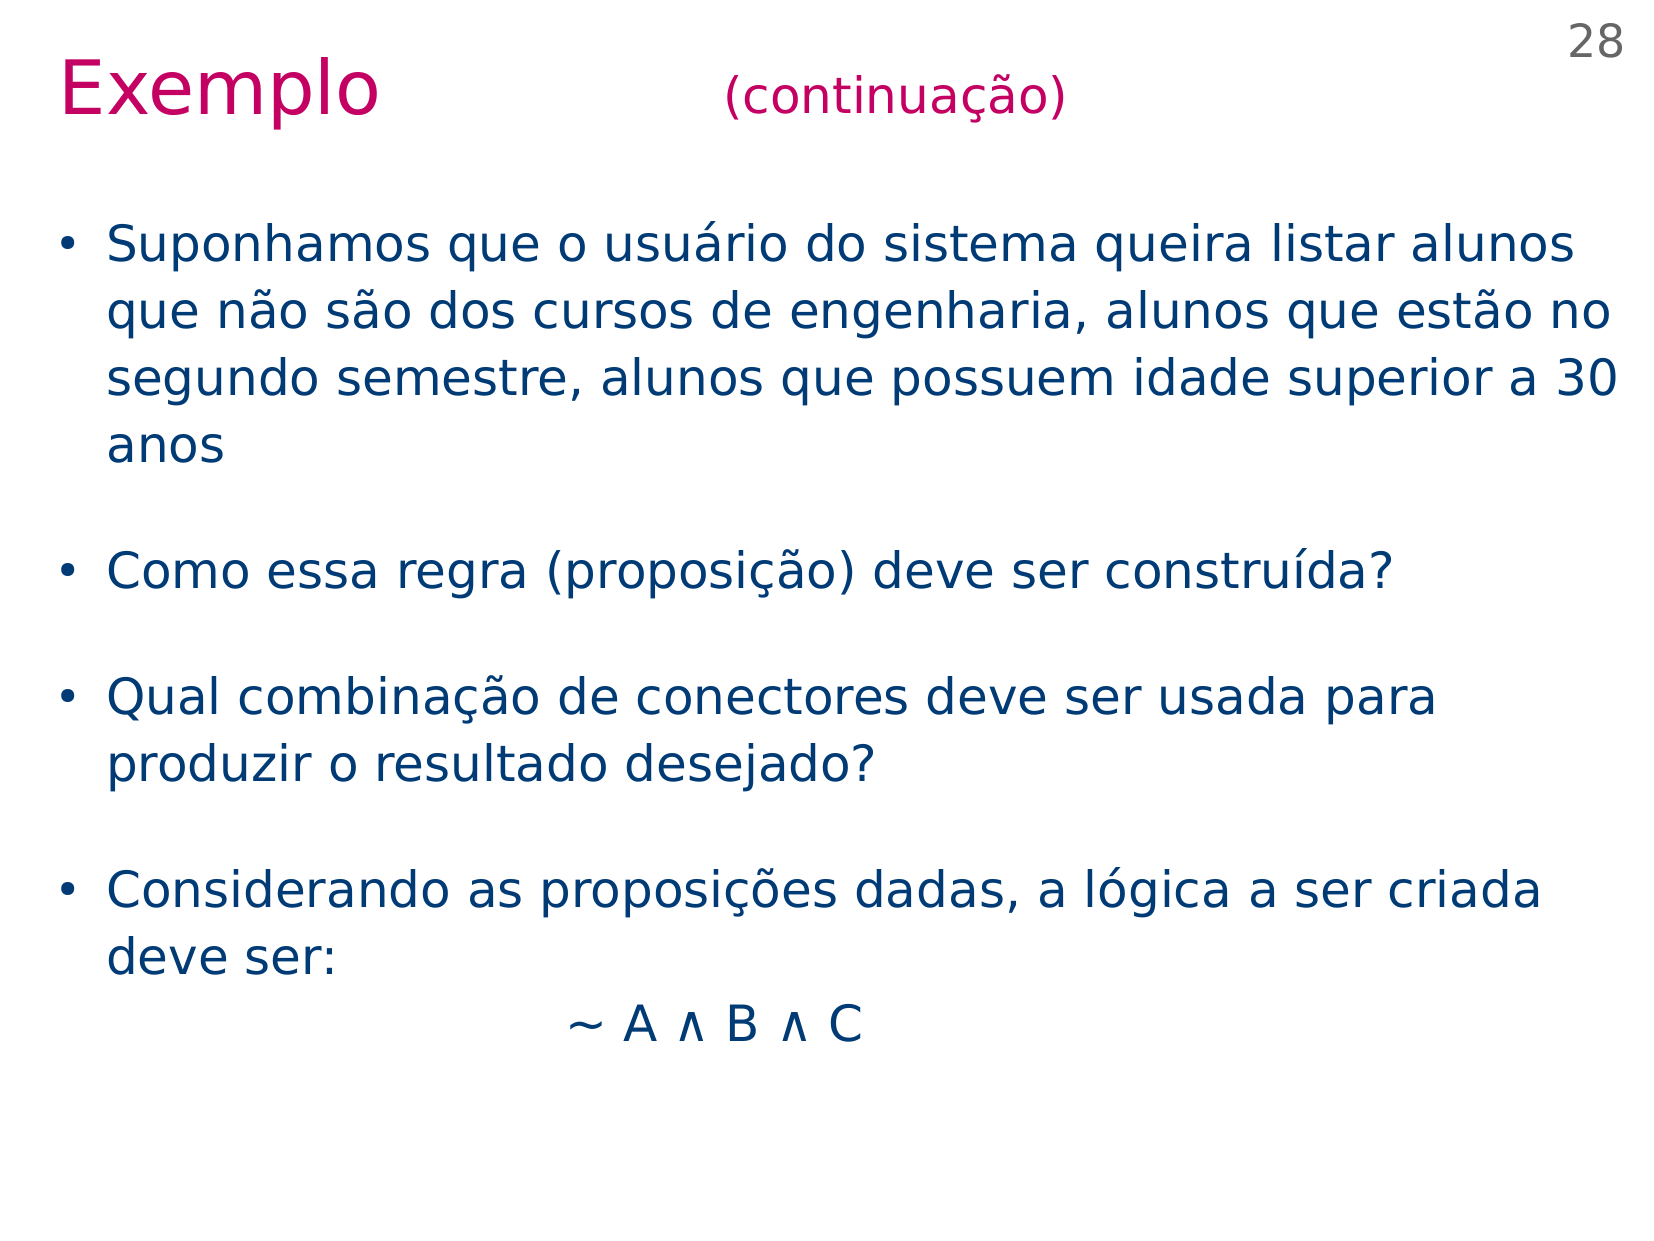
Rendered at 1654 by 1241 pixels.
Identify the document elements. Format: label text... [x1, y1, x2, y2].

text_box (continuação) [708, 59, 1084, 133]
title Exemplo [59, 29, 1625, 148]
list Suponhamos que o usuário do sistema queira listar alunos que não são dos cursos de engenharia, alunos que estão no segundo semestre, alunos que possuem idade superior a 30 anos Como essa regra (proposição) deve ser construída? Qual combinação de conectores deve ser usada para produzir o resultado desejado? Considerando as proposições dadas, a lógica a ser criada deve ser: ∼ A ∧ B ∧ C [59, 206, 1625, 1211]
